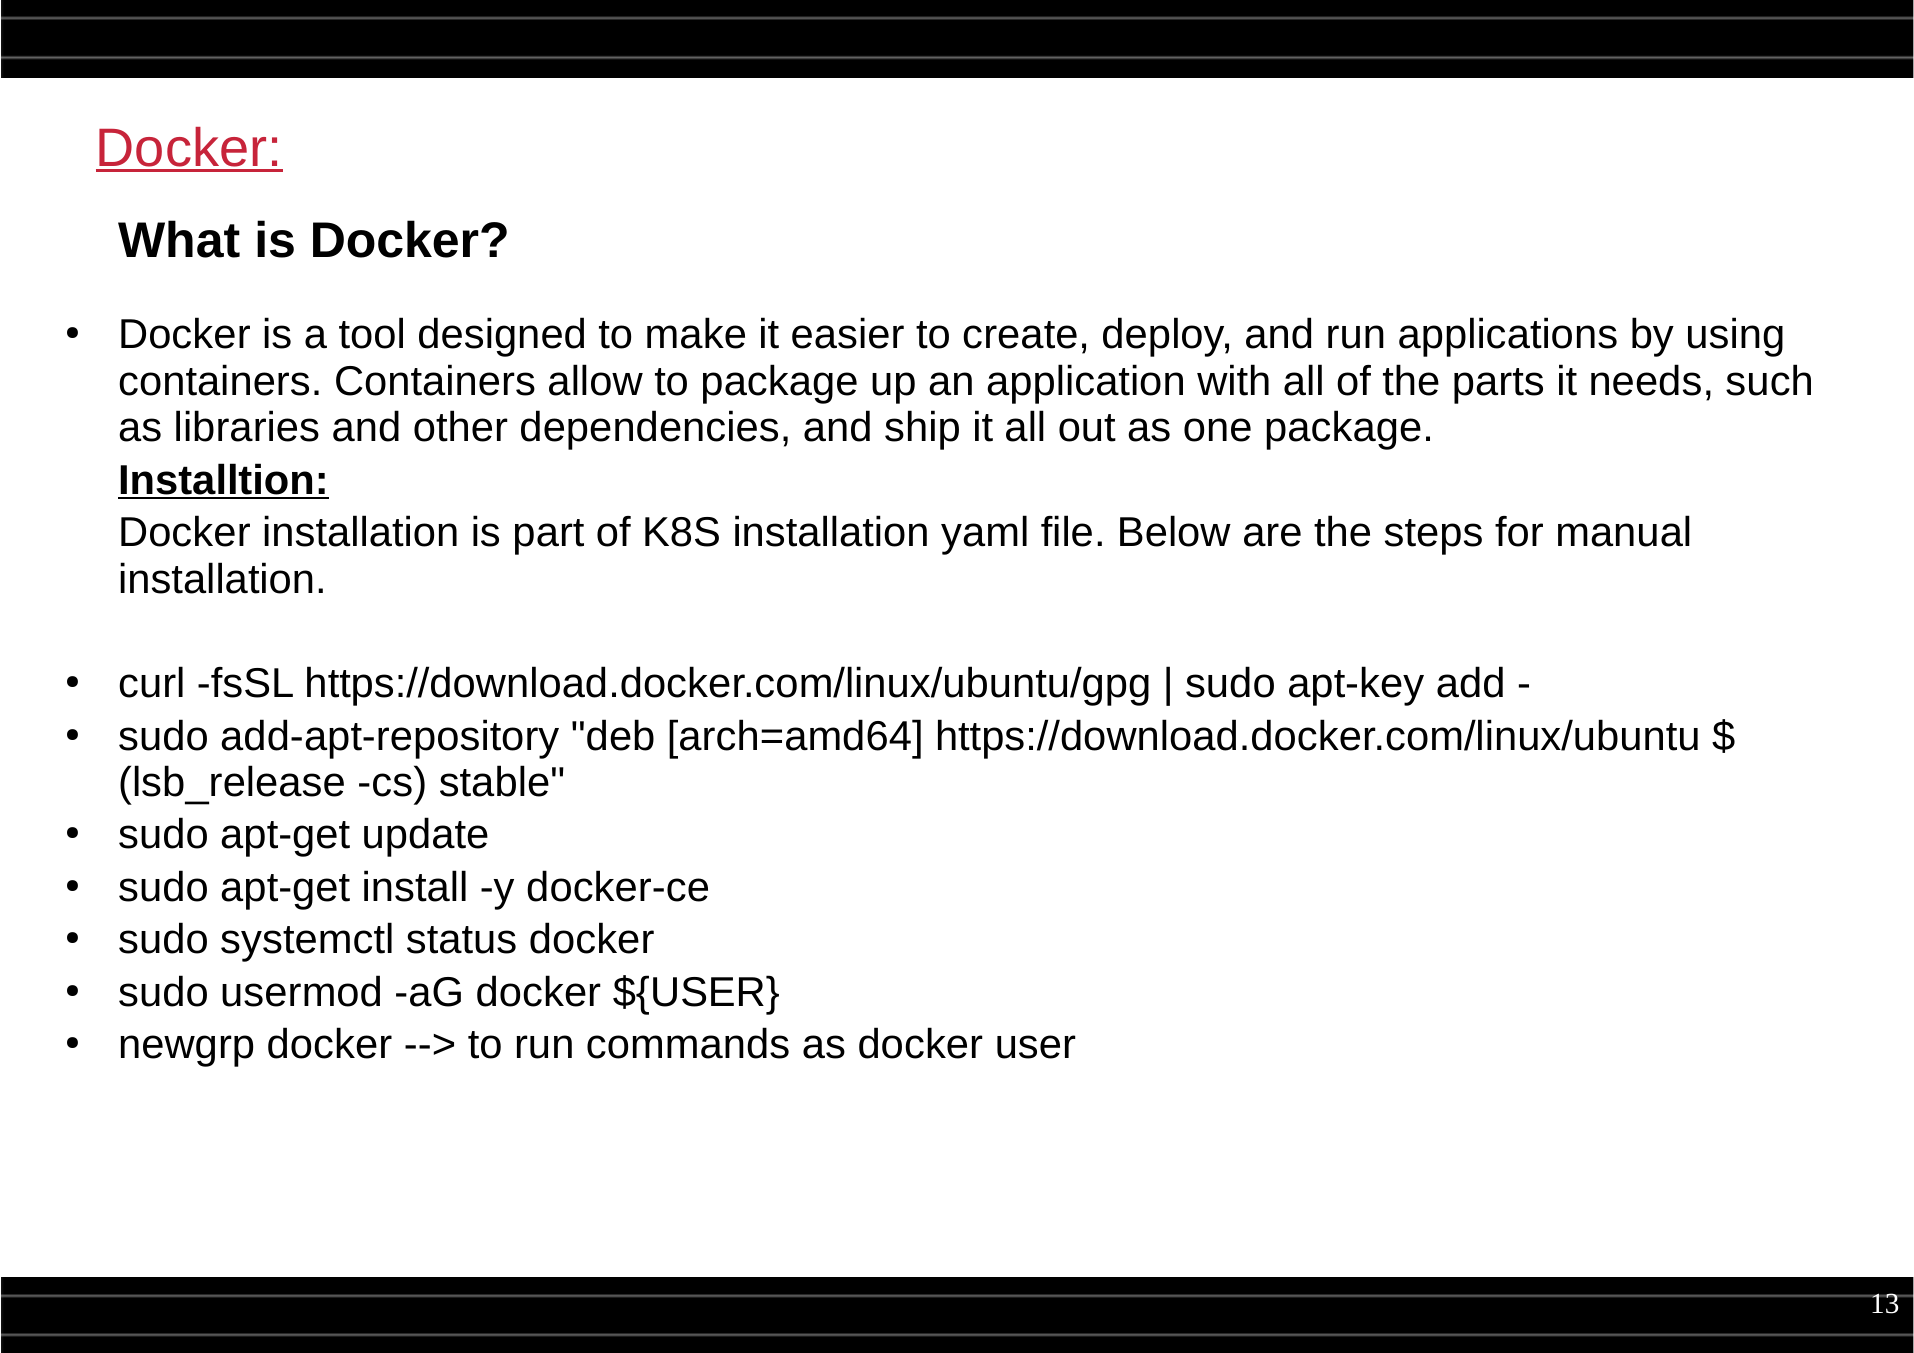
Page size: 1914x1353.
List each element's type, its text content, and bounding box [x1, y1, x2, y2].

picture [1, 1277, 1914, 1353]
title Docker: [95, 82, 414, 212]
picture [1, 0, 1914, 78]
list What is Docker? Docker is a tool designed to make it easier to create, deploy, and run applications by using containers. Containers allow to package up an application with all of the parts it needs, such as libraries and other dependencies, and ship it all out as one package. Installtion: Docker installation is part of K8S installation yaml file. Below are the steps for manual installation. curl -fsSL https://download.docker.com/linux/ubuntu/gpg | sudo apt-key add - sudo add-apt-repository "deb [arch=amd64] https://download.docker.com/linux/ubuntu $(lsb_release -cs) stable" sudo apt-get update sudo apt-get install -y docker-ce sudo systemctl status docker sudo usermod -aG docker ${USER} newgrp docker --> to run commands as docker user [47, 212, 1867, 1229]
